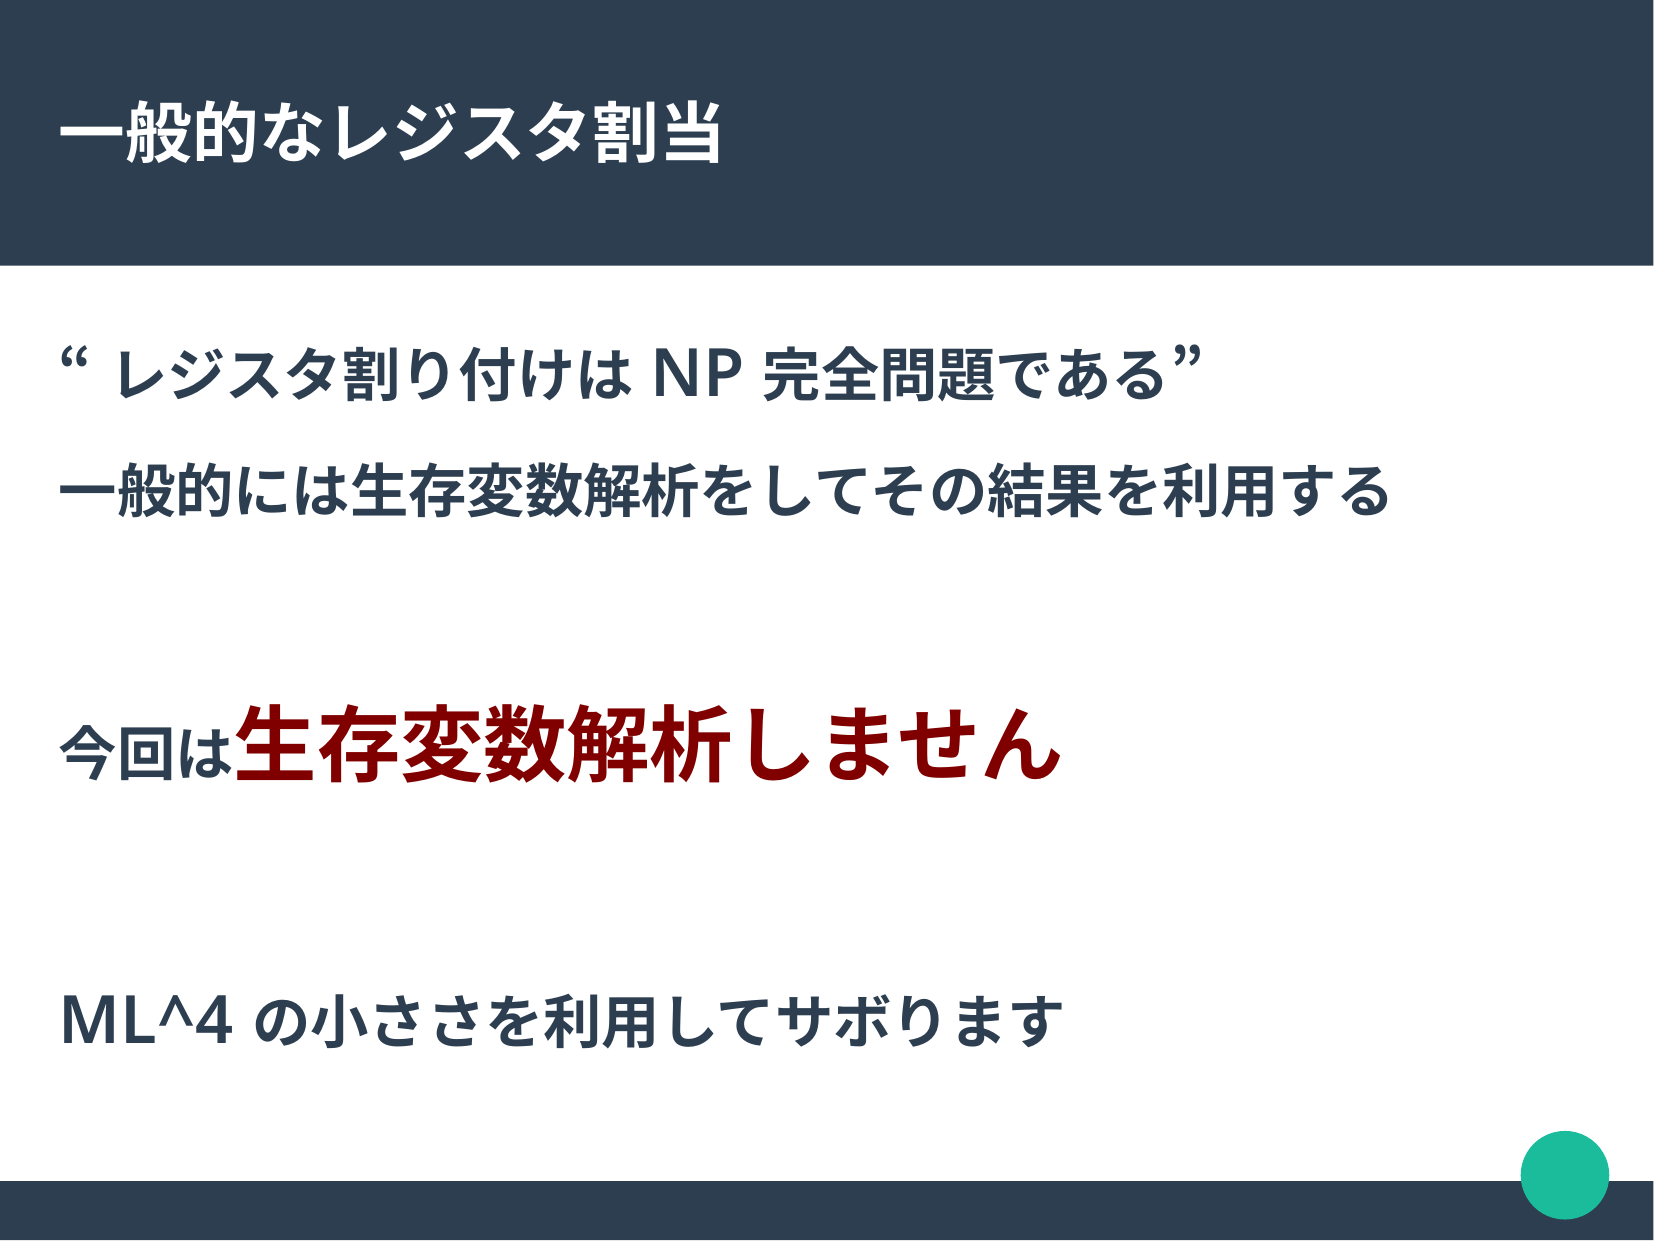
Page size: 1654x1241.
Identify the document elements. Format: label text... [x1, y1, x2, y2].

list “レジスタ割り付けはNP完全問題である” 一般的には生存変数解析をしてその結果を利用する 今回は生存変数解析しません ML^4の小ささを利用してサボります [59, 324, 1595, 1152]
title 一般的なレジスタ割当 [59, 49, 1595, 207]
